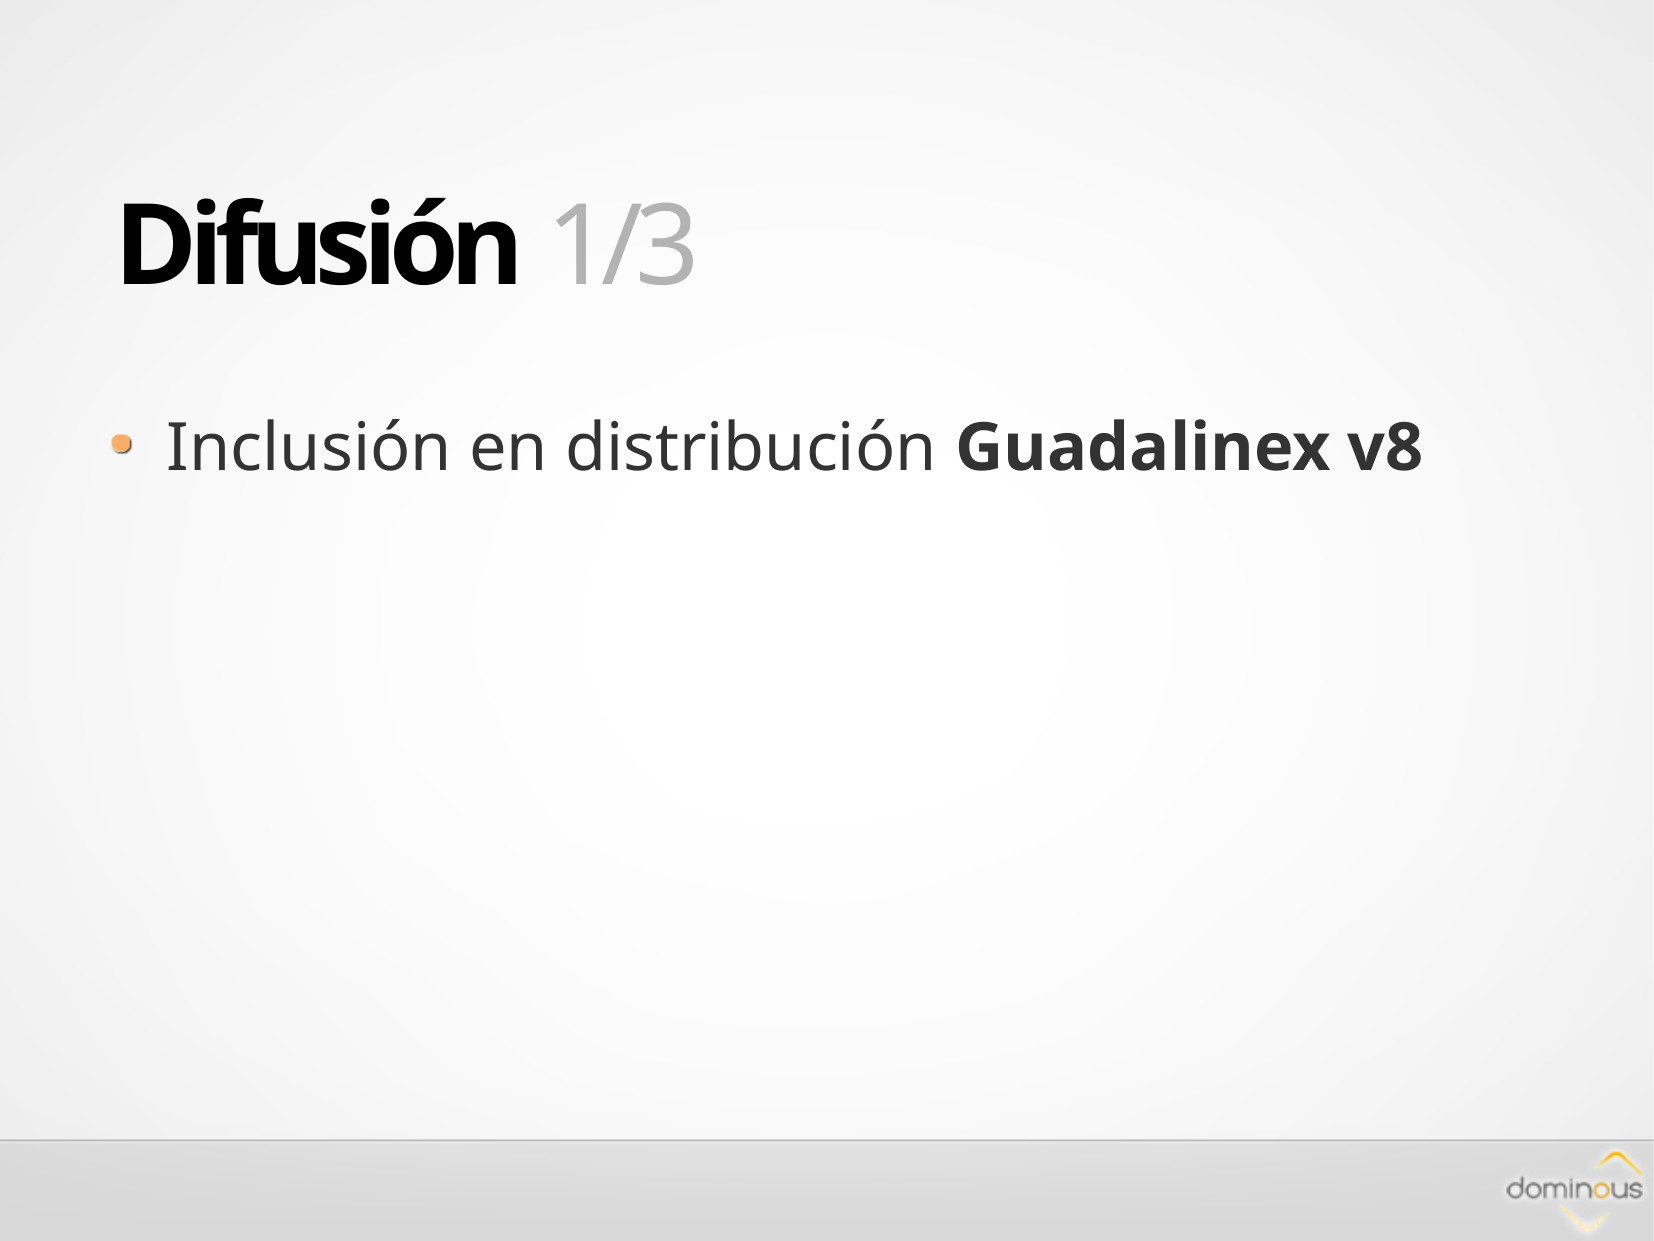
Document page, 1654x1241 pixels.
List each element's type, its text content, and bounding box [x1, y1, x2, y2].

text_box Difusión 1/3 [99, 179, 1565, 355]
text_box Inclusión en distribución Guadalinex v8 [96, 391, 1598, 1012]
picture [0, 0, 1654, 1241]
